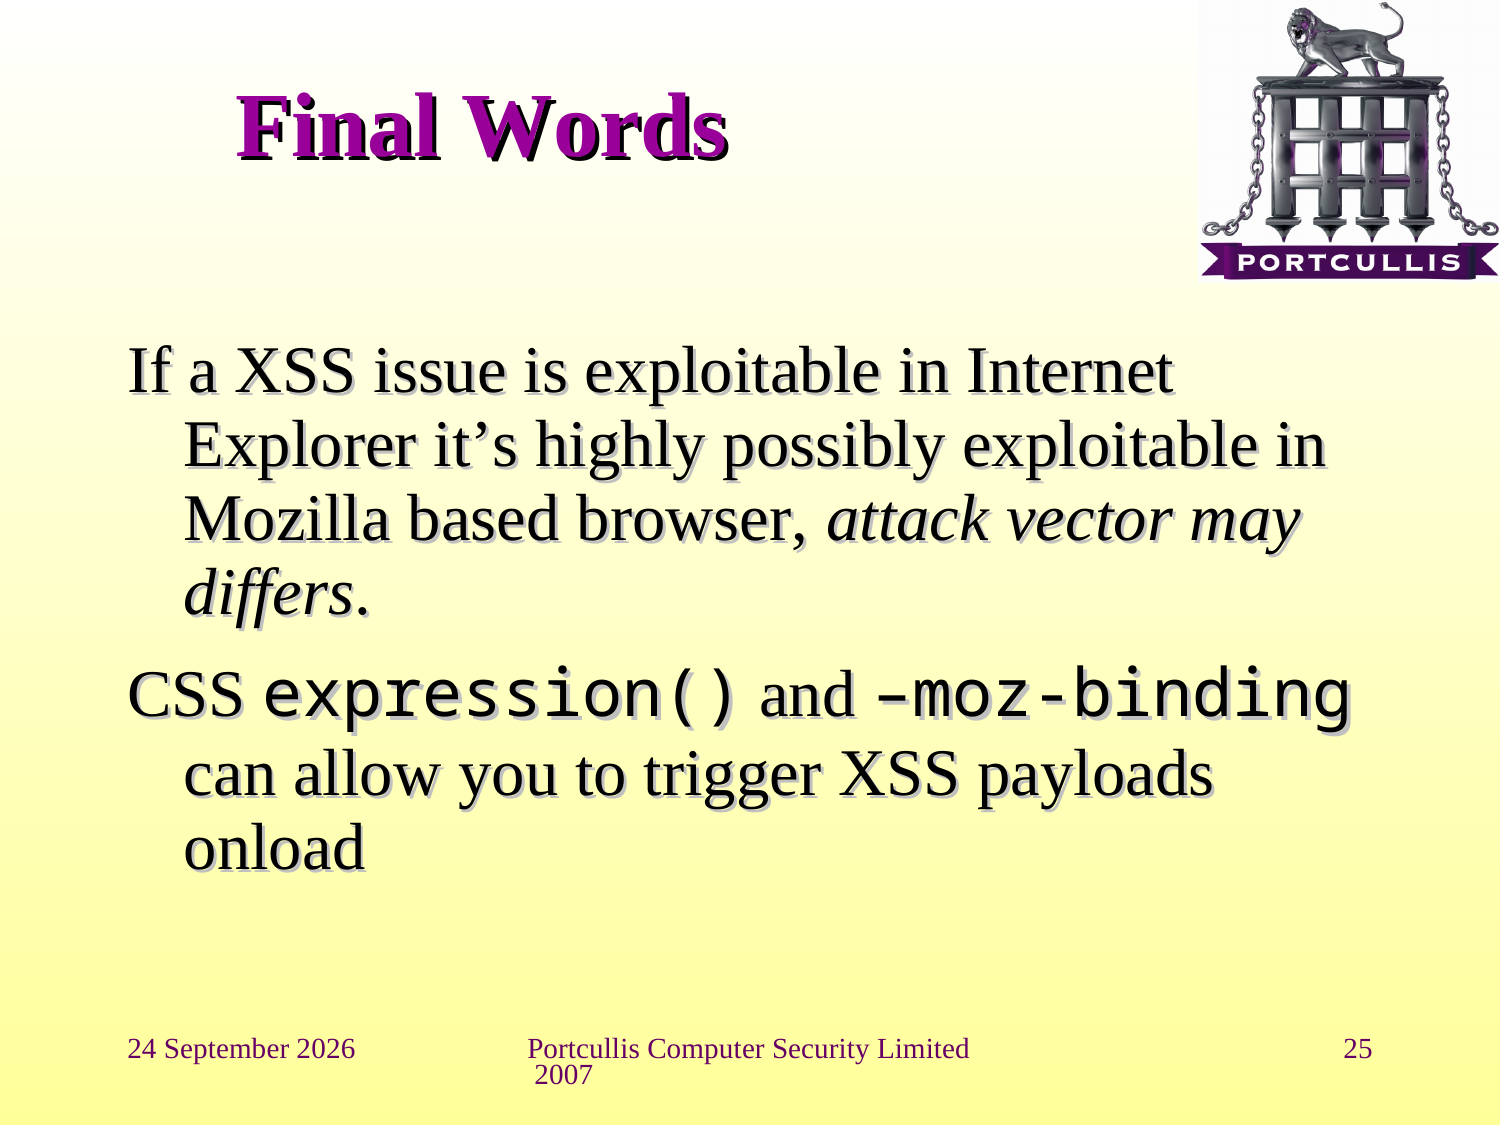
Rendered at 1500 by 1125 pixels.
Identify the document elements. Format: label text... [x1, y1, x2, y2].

list If a XSS issue is exploitable in Internet Explorer it’s highly possibly exploitable in Mozilla based browser, attack vector may differs. CSS expression() and –moz-binding can allow you to trigger XSS payloads onload [112, 324, 1388, 1014]
picture [1198, 0, 1500, 283]
title Final Words [0, 0, 963, 250]
